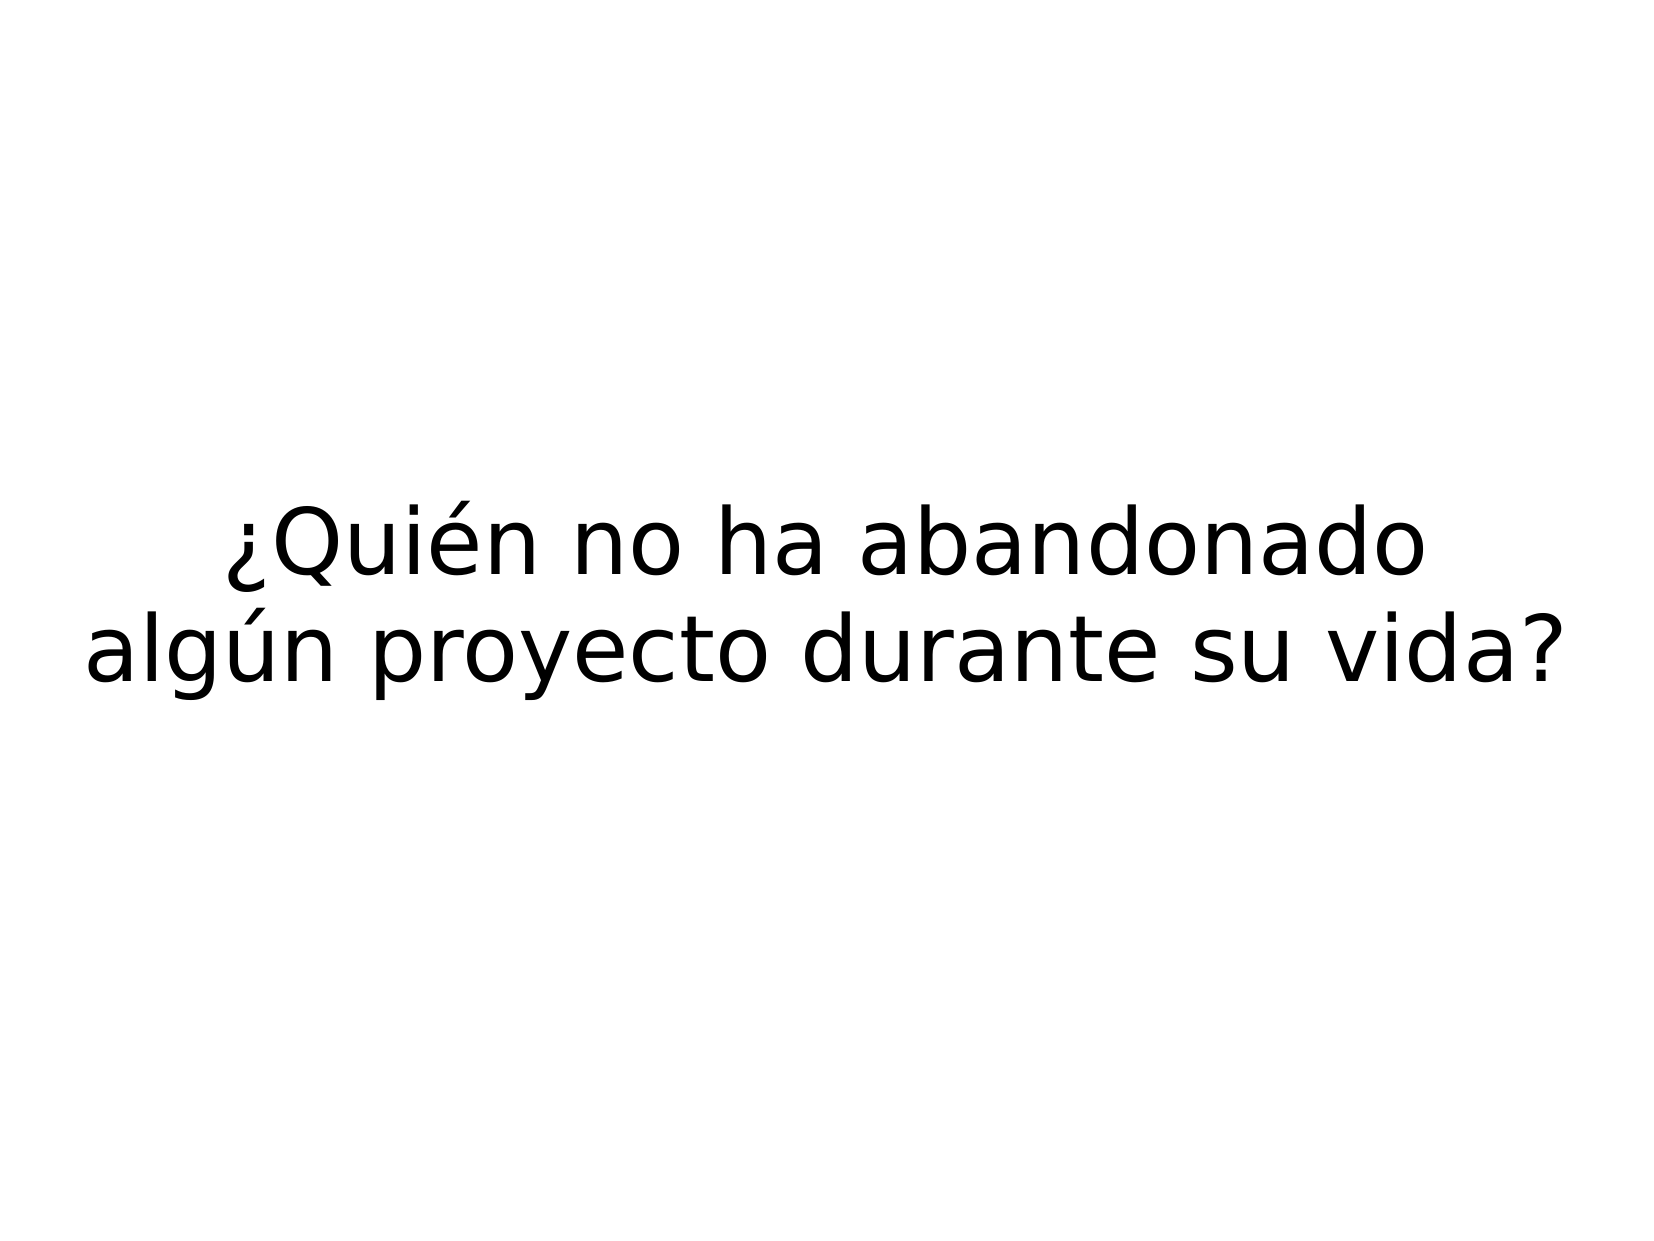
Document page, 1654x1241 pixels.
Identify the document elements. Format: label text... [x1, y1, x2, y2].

title ¿Quién no ha abandonado algún proyecto durante su vida? [82, 488, 1571, 703]
